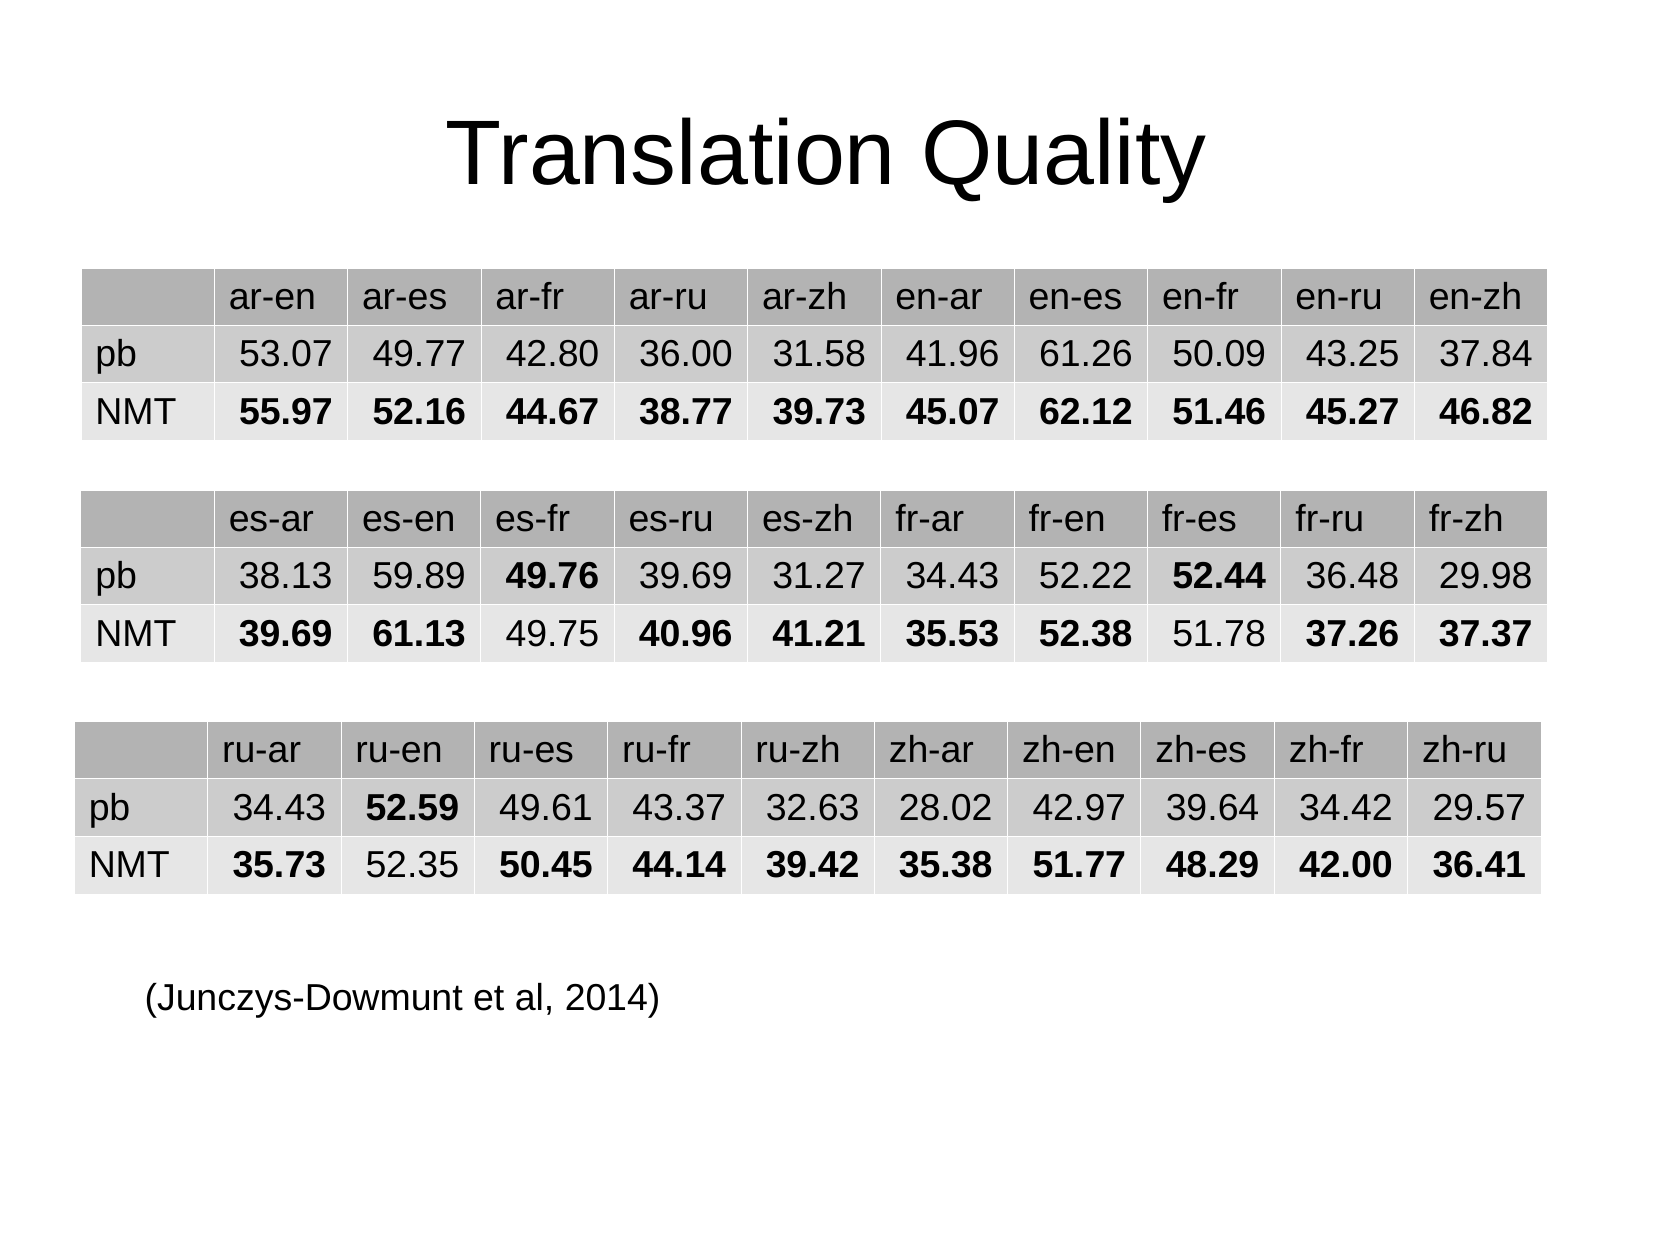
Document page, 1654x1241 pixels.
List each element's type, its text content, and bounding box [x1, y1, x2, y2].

table_cell 62.12 [1015, 383, 1147, 440]
table_cell 38.77 [615, 383, 747, 440]
table_cell 52.38 [1015, 605, 1147, 662]
table_header es-en [348, 491, 480, 547]
table_cell 38.13 [215, 548, 347, 604]
table_cell 34.42 [1275, 779, 1407, 836]
table_cell 51.46 [1148, 383, 1281, 440]
table_header ar-en [215, 269, 347, 325]
table_header ru-ar [208, 722, 341, 778]
table_cell 51.77 [1008, 837, 1140, 894]
table_header ar-zh [748, 269, 881, 325]
table_header ar-es [348, 269, 481, 325]
table_cell pb [82, 326, 214, 382]
table_cell 48.29 [1141, 837, 1274, 894]
table_header [75, 722, 207, 778]
table_header zh-en [1008, 722, 1140, 778]
table_cell 61.13 [348, 605, 480, 662]
table_header ru-es [475, 722, 607, 778]
table_cell 39.42 [742, 837, 874, 894]
table_cell 29.98 [1415, 548, 1547, 604]
table_cell 42.00 [1275, 837, 1407, 894]
table_cell 49.75 [481, 605, 614, 662]
table_cell 39.69 [215, 605, 347, 662]
table_header [81, 491, 214, 547]
table_header en-zh [1415, 269, 1547, 325]
table_cell 53.07 [215, 326, 347, 382]
table_cell 46.82 [1415, 383, 1547, 440]
table_cell NMT [81, 605, 214, 662]
table_header es-ru [615, 491, 747, 547]
table_cell 39.73 [748, 383, 881, 440]
table_cell 34.43 [881, 548, 1014, 604]
table_cell 41.96 [882, 326, 1014, 382]
table_header fr-ar [881, 491, 1014, 547]
table_cell 36.48 [1281, 548, 1414, 604]
table_cell 28.02 [875, 779, 1007, 836]
table_header [82, 269, 214, 325]
table_cell 32.63 [742, 779, 874, 836]
table_cell 41.21 [748, 605, 880, 662]
table_cell 37.26 [1281, 605, 1414, 662]
table_header ru-fr [608, 722, 741, 778]
table_header fr-es [1148, 491, 1280, 547]
table_header fr-zh [1415, 491, 1547, 547]
table_cell 50.09 [1148, 326, 1281, 382]
table_header ru-en [342, 722, 474, 778]
table_cell 44.14 [608, 837, 741, 894]
table_cell 34.43 [208, 779, 341, 836]
table_cell 31.27 [748, 548, 880, 604]
table_header zh-es [1141, 722, 1274, 778]
table_header ru-zh [742, 722, 874, 778]
table_cell 55.97 [215, 383, 347, 440]
table_cell 49.77 [348, 326, 481, 382]
table_cell 39.64 [1141, 779, 1274, 836]
table_cell 35.73 [208, 837, 341, 894]
table_cell 36.41 [1408, 837, 1541, 894]
table_header fr-en [1015, 491, 1147, 547]
title Translation Quality [82, 49, 1571, 257]
table_cell 37.84 [1415, 326, 1547, 382]
table_header ar-fr [482, 269, 614, 325]
table_header en-es [1015, 269, 1147, 325]
table_header ar-ru [615, 269, 747, 325]
table_cell 49.61 [475, 779, 607, 836]
table_header zh-ru [1408, 722, 1541, 778]
table_header en-ar [882, 269, 1014, 325]
table_cell 37.37 [1415, 605, 1547, 662]
table_header es-zh [748, 491, 880, 547]
table_cell 49.76 [481, 548, 614, 604]
table_cell 61.26 [1015, 326, 1147, 382]
table_cell 29.57 [1408, 779, 1541, 836]
table_cell 43.25 [1282, 326, 1414, 382]
table_cell 52.35 [342, 837, 474, 894]
table_cell 42.80 [482, 326, 614, 382]
table_cell 39.69 [615, 548, 747, 604]
table_cell 35.53 [881, 605, 1014, 662]
table_cell pb [81, 548, 214, 604]
table_cell 35.38 [875, 837, 1007, 894]
table_cell 52.44 [1148, 548, 1280, 604]
table_cell 40.96 [615, 605, 747, 662]
table_cell 52.59 [342, 779, 474, 836]
table_cell 42.97 [1008, 779, 1140, 836]
table_cell 31.58 [748, 326, 881, 382]
table_header es-fr [481, 491, 614, 547]
table_cell 59.89 [348, 548, 480, 604]
table_cell NMT [82, 383, 214, 440]
table_cell 44.67 [482, 383, 614, 440]
table_cell 52.22 [1015, 548, 1147, 604]
table_cell pb [75, 779, 207, 836]
table_cell 51.78 [1148, 605, 1280, 662]
table_header fr-ru [1281, 491, 1414, 547]
table_cell 45.27 [1282, 383, 1414, 440]
table_cell 50.45 [475, 837, 607, 894]
table_cell 43.37 [608, 779, 741, 836]
table_header es-ar [215, 491, 347, 547]
table_cell 52.16 [348, 383, 481, 440]
table_header zh-fr [1275, 722, 1407, 778]
table_cell 45.07 [882, 383, 1014, 440]
table_header en-fr [1148, 269, 1281, 325]
table_cell 36.00 [615, 326, 747, 382]
table_cell NMT [75, 837, 207, 894]
table_header zh-ar [875, 722, 1007, 778]
table_header en-ru [1282, 269, 1414, 325]
text_box (Junczys-Dowmunt et al, 2014) [129, 968, 697, 1068]
